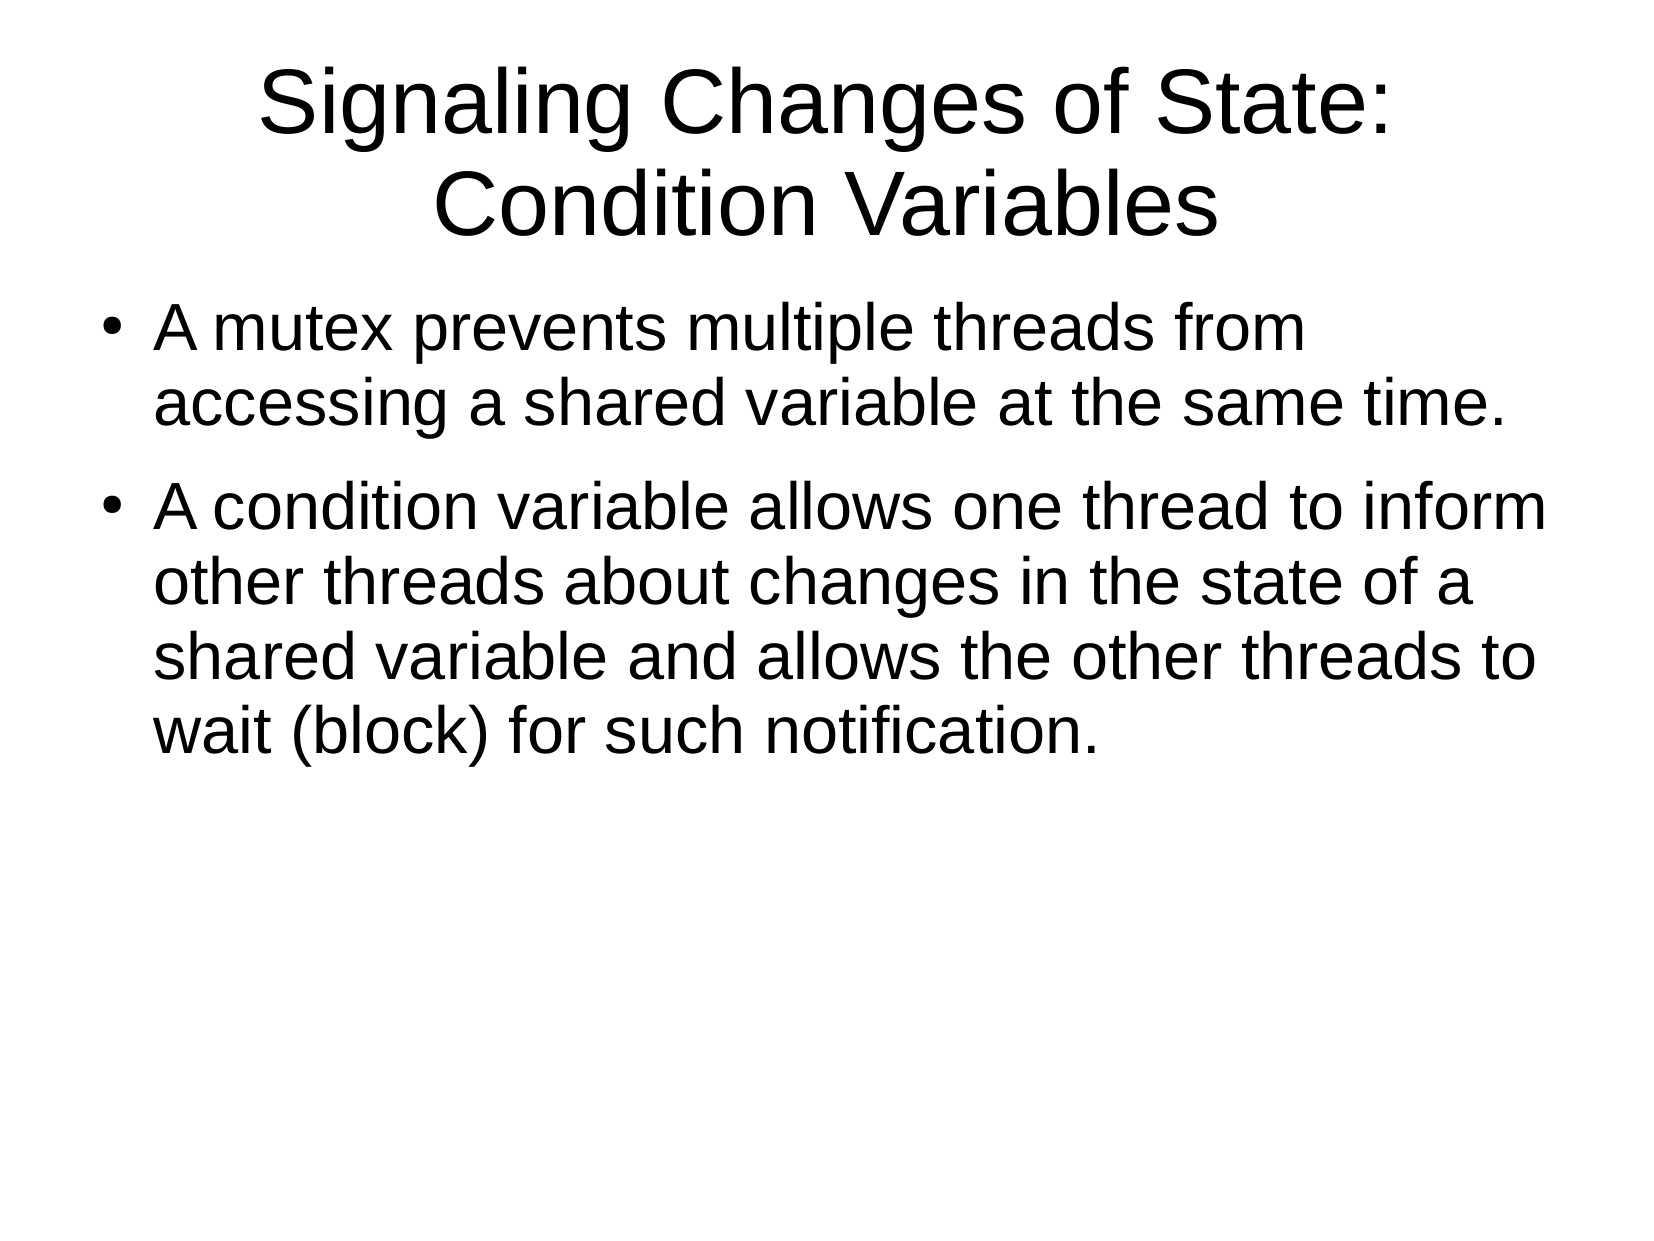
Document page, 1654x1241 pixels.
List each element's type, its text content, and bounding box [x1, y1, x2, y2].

list A mutex prevents multiple threads from accessing a shared variable at the same time. A condition variable allows one thread to inform other threads about changes in the state of a shared variable and allows the other threads to wait (block) for such notification. [82, 290, 1571, 1010]
title Signaling Changes of State: Condition Variables [82, 49, 1571, 257]
